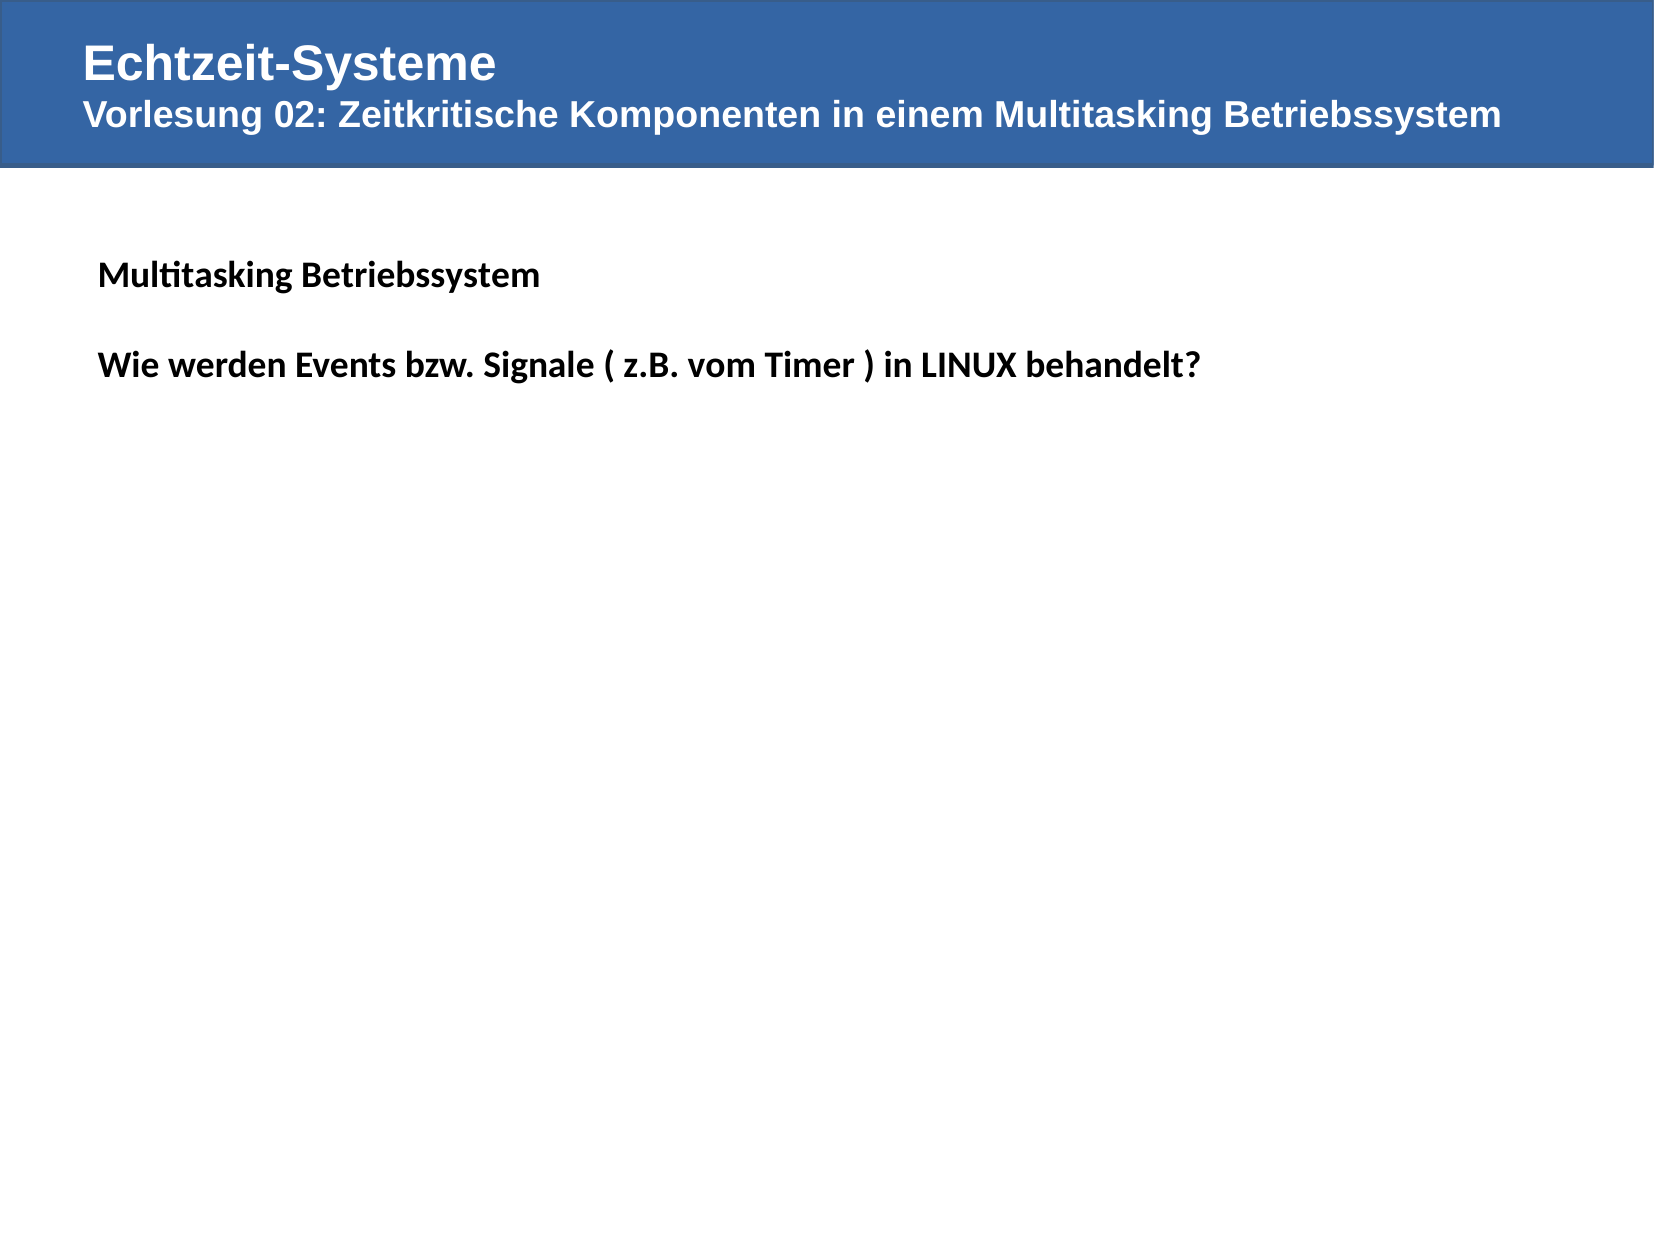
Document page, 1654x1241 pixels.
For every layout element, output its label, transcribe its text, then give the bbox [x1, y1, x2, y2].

title Echtzeit-Systeme Vorlesung 02: Zeitkritische Komponenten in einem Multitasking Betriebssystem [82, 29, 1571, 136]
text_box Multitasking Betriebssystem Wie werden Events bzw. Signale ( z.B. vom Timer ) in LINUX behandelt? [83, 242, 1547, 482]
